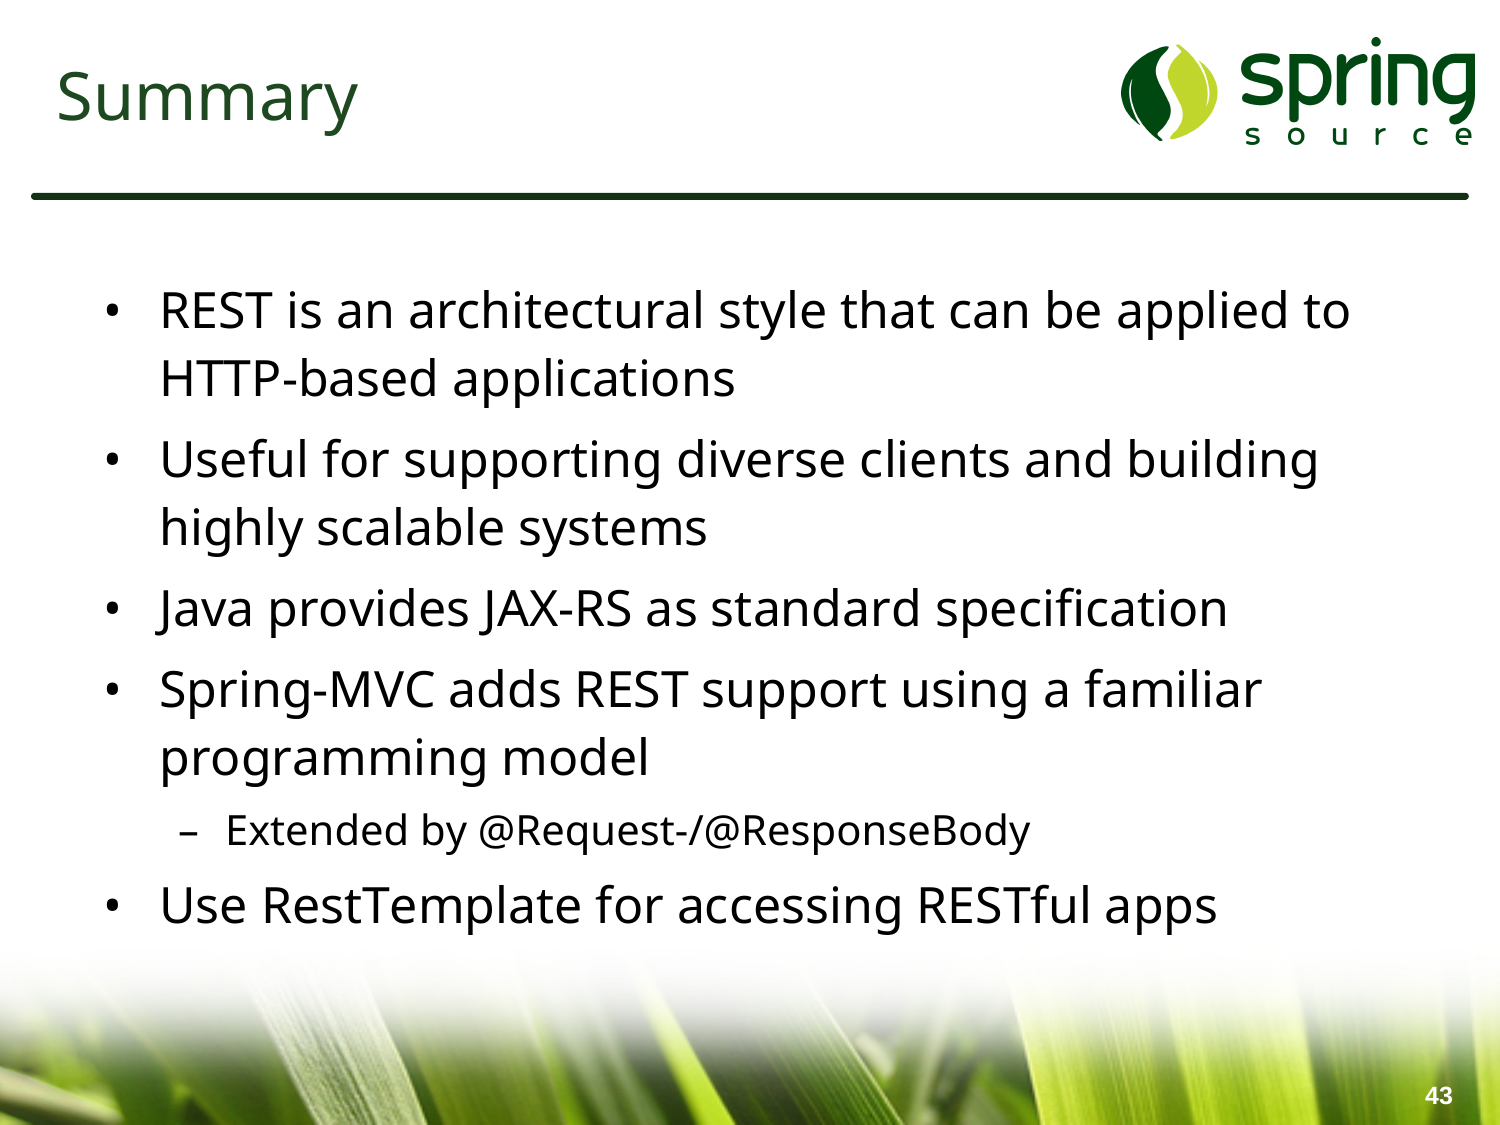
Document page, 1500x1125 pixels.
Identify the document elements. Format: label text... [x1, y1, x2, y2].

list REST is an architectural style that can be applied to HTTP-based applications Useful for supporting diverse clients and building highly scalable systems Java provides JAX-RS as standard specification Spring-MVC adds REST support using a familiar programming model Extended by @Request-/@ResponseBody Use RestTemplate for accessing RESTful apps [103, 275, 1394, 1003]
picture [0, 944, 1500, 1125]
title Summary [56, 14, 1089, 175]
picture [1121, 37, 1475, 145]
